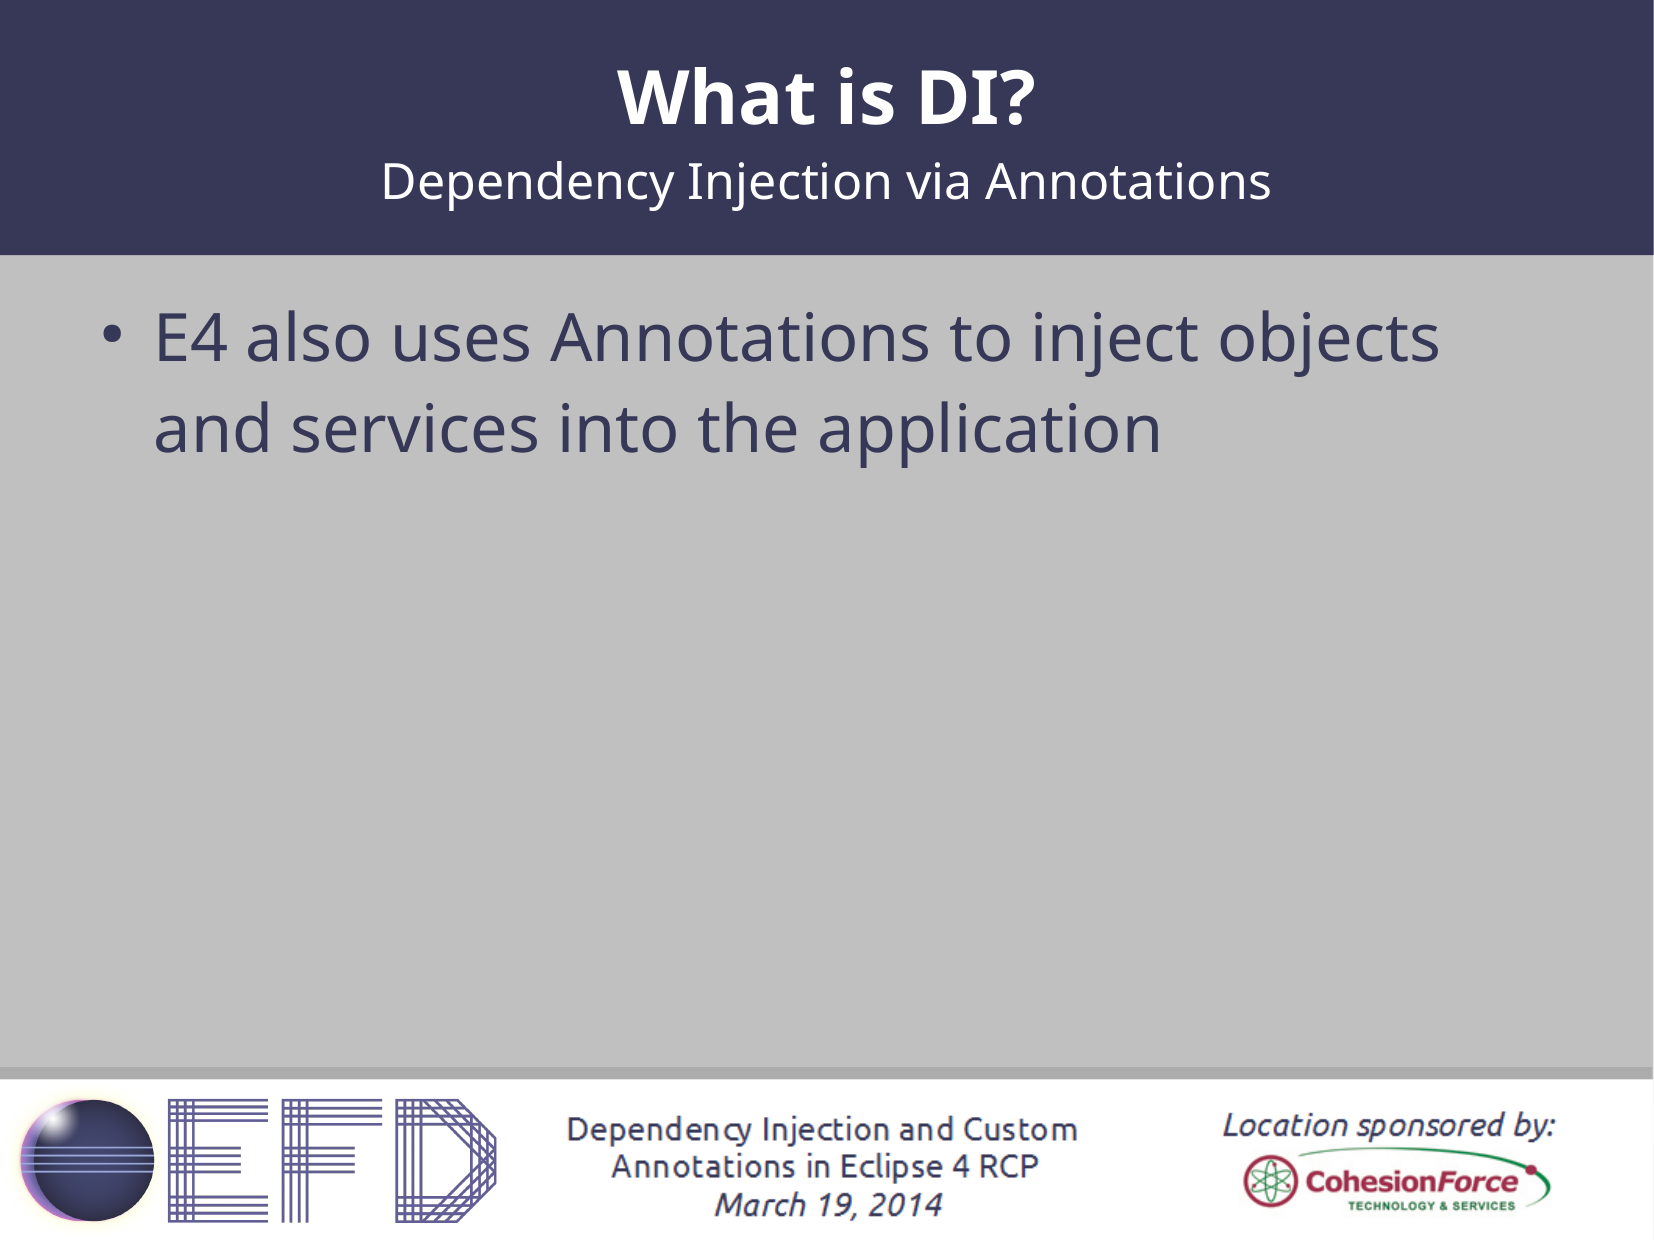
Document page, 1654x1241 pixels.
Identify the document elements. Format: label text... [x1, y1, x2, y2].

list E4 also uses Annotations to inject objects and services into the application [82, 290, 1538, 1109]
picture [549, 1109, 1105, 1241]
picture [1110, 1104, 1654, 1241]
picture [0, 1079, 497, 1241]
title What is DI? Dependency Injection via Annotations [82, 25, 1571, 233]
